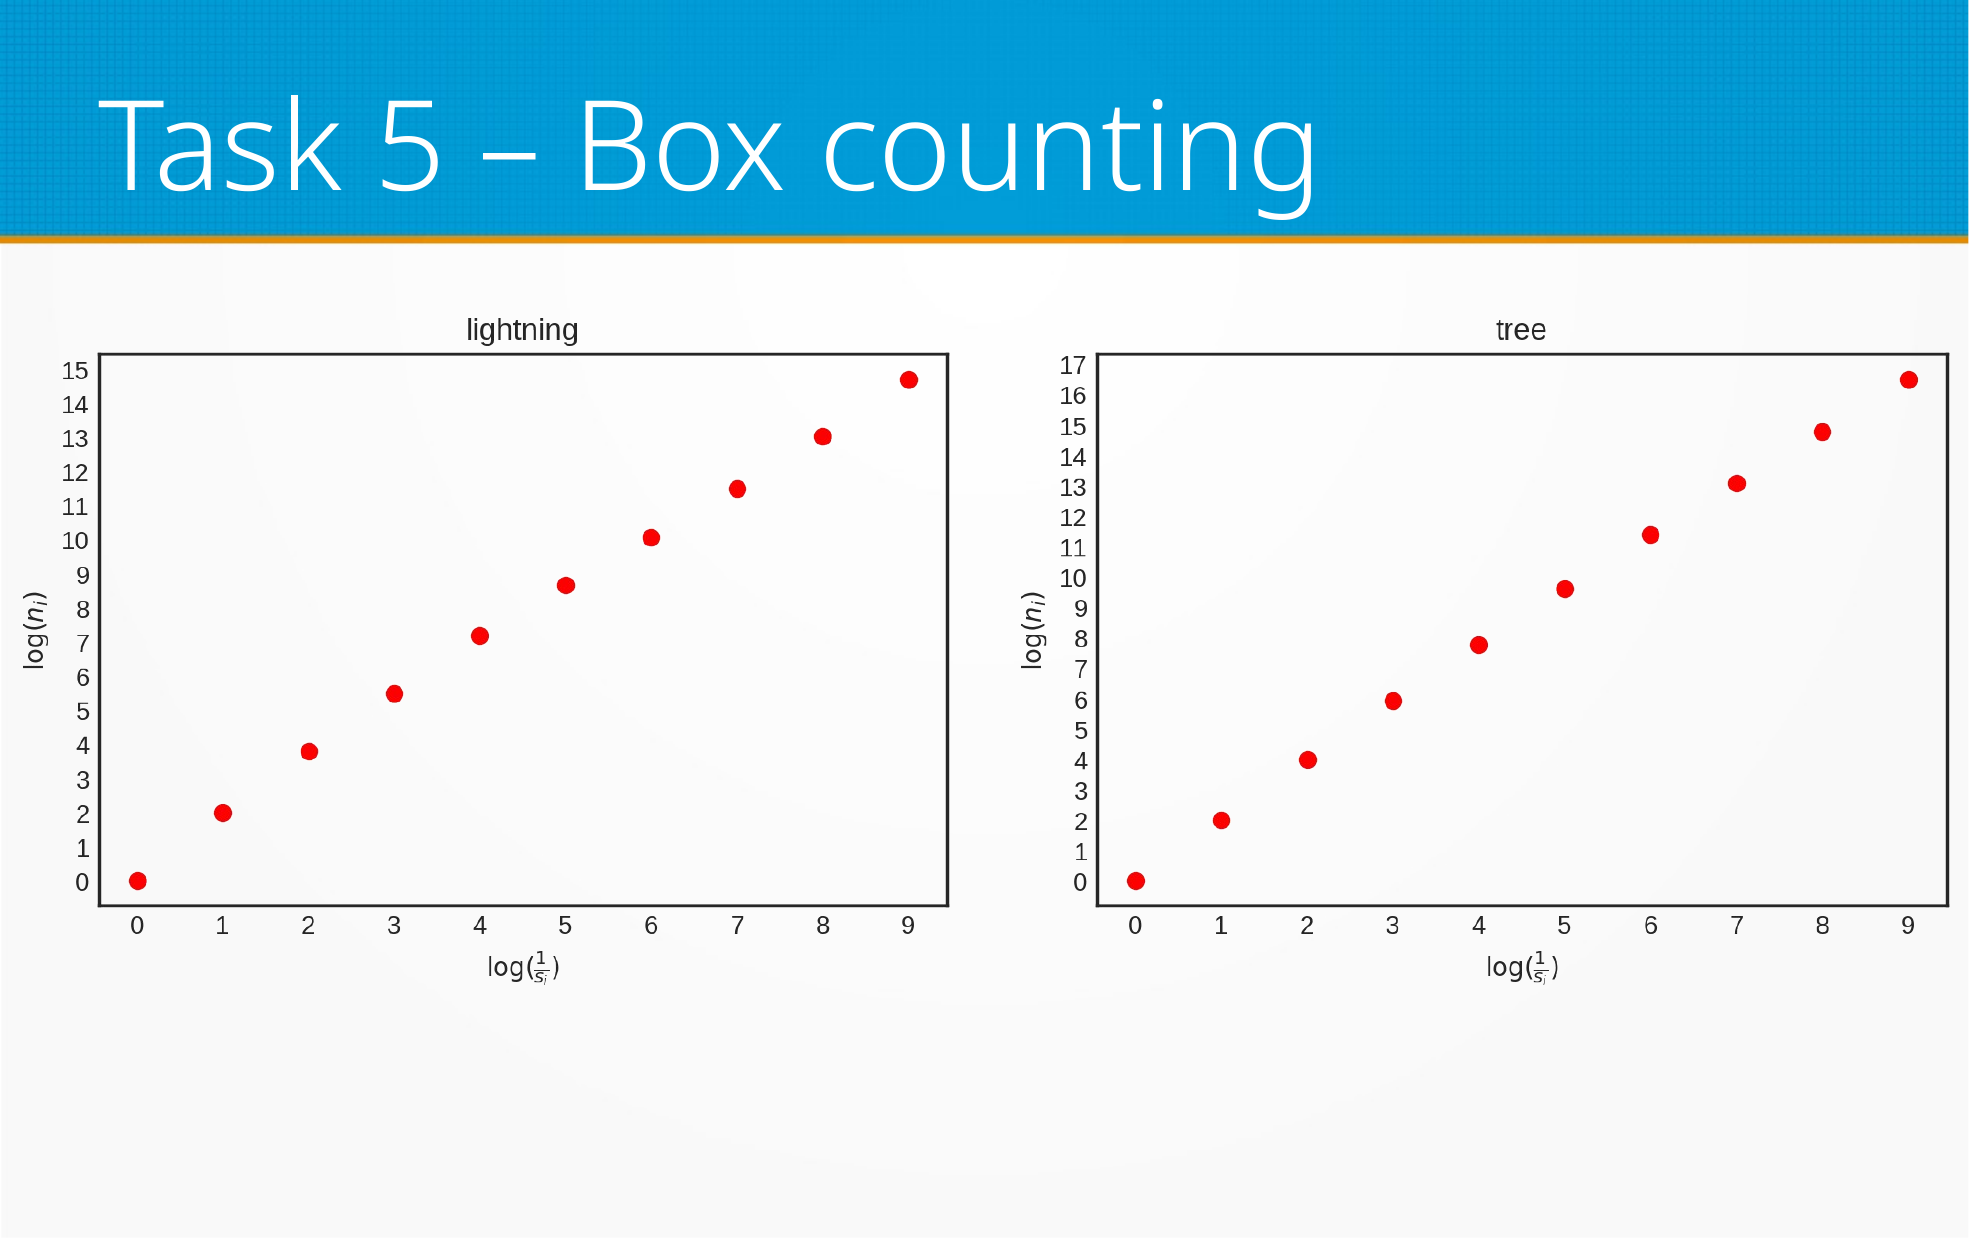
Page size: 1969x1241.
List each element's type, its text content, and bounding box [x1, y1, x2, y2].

picture [0, 233, 1969, 1241]
title Task 5 – Box counting [98, 19, 1870, 227]
